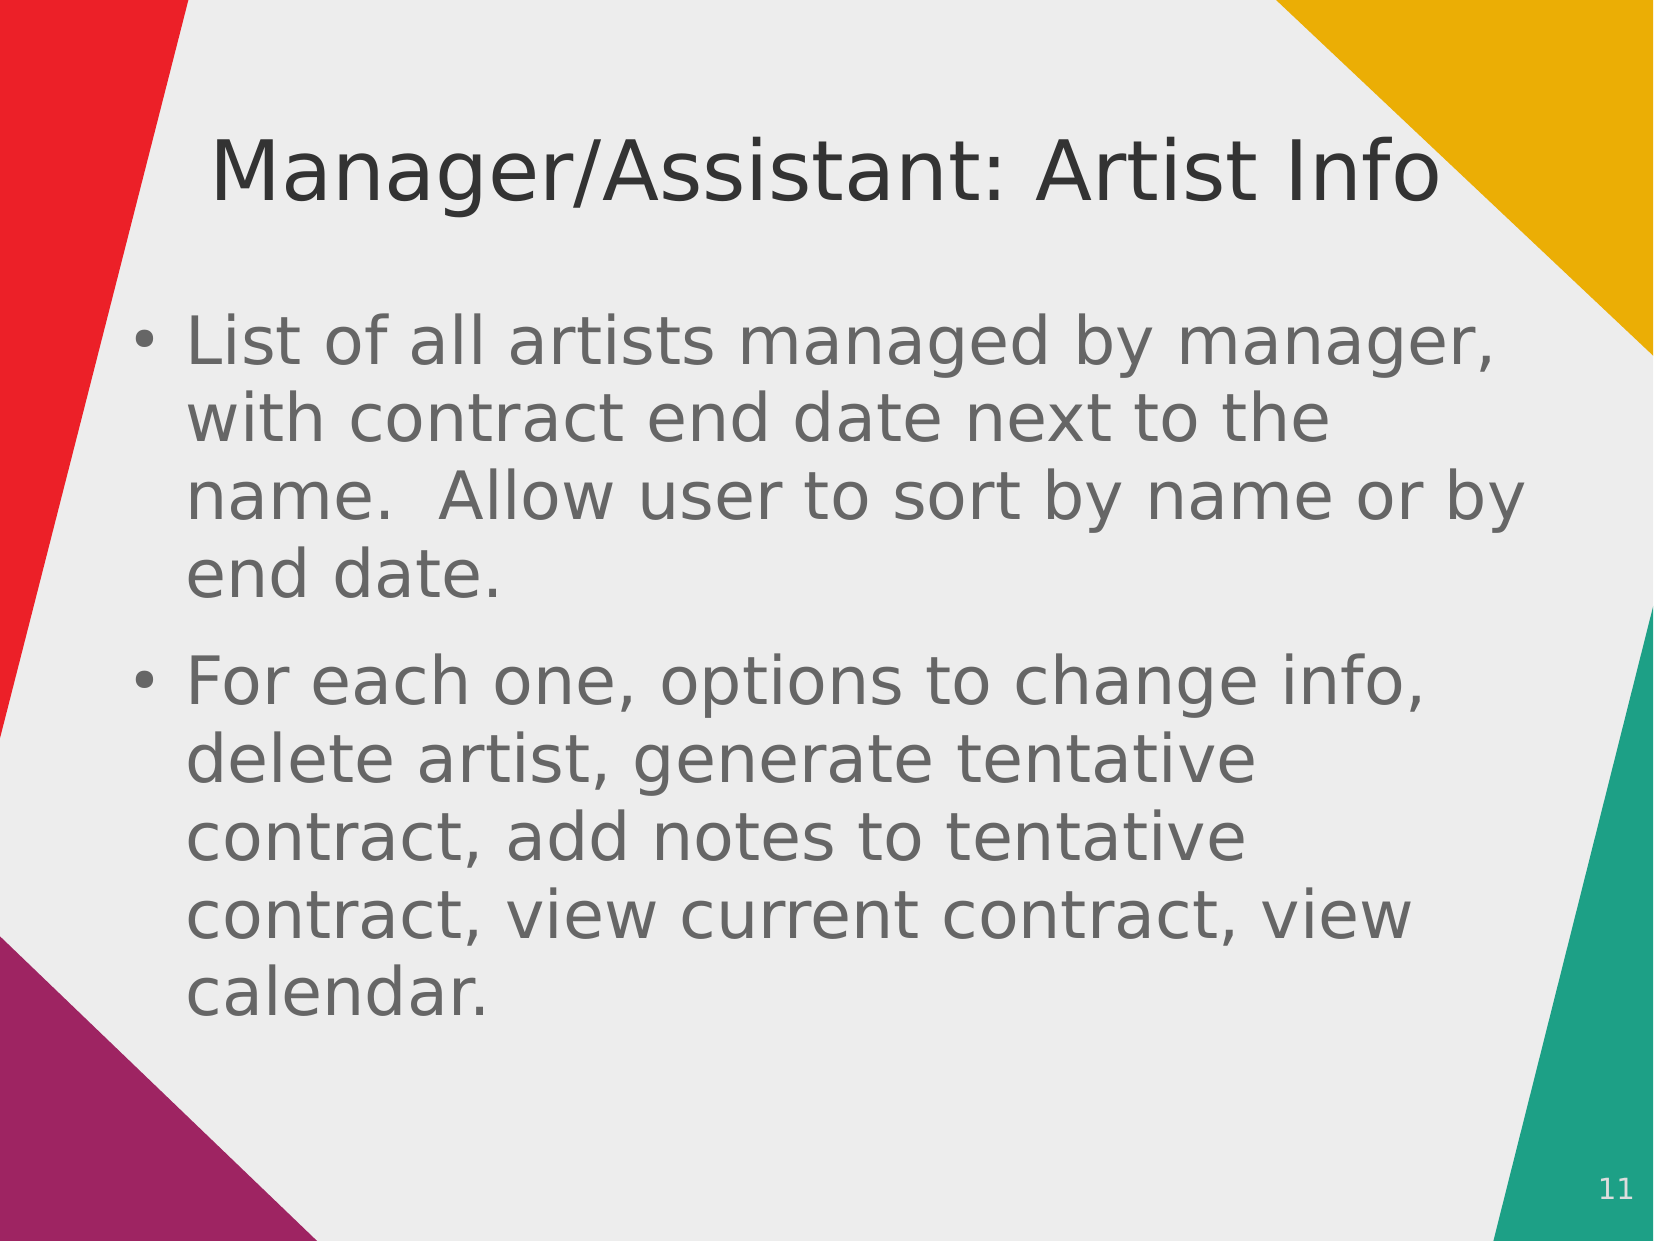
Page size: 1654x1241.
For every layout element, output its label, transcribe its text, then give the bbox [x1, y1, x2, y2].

title Manager/Assistant: Artist Info [114, 73, 1539, 271]
list List of all artists managed by manager, with contract end date next to the name. Allow user to sort by name or by end date. For each one, options to change info, delete artist, generate tentative contract, add notes to tentative contract, view current contract, view calendar. [114, 302, 1539, 1033]
